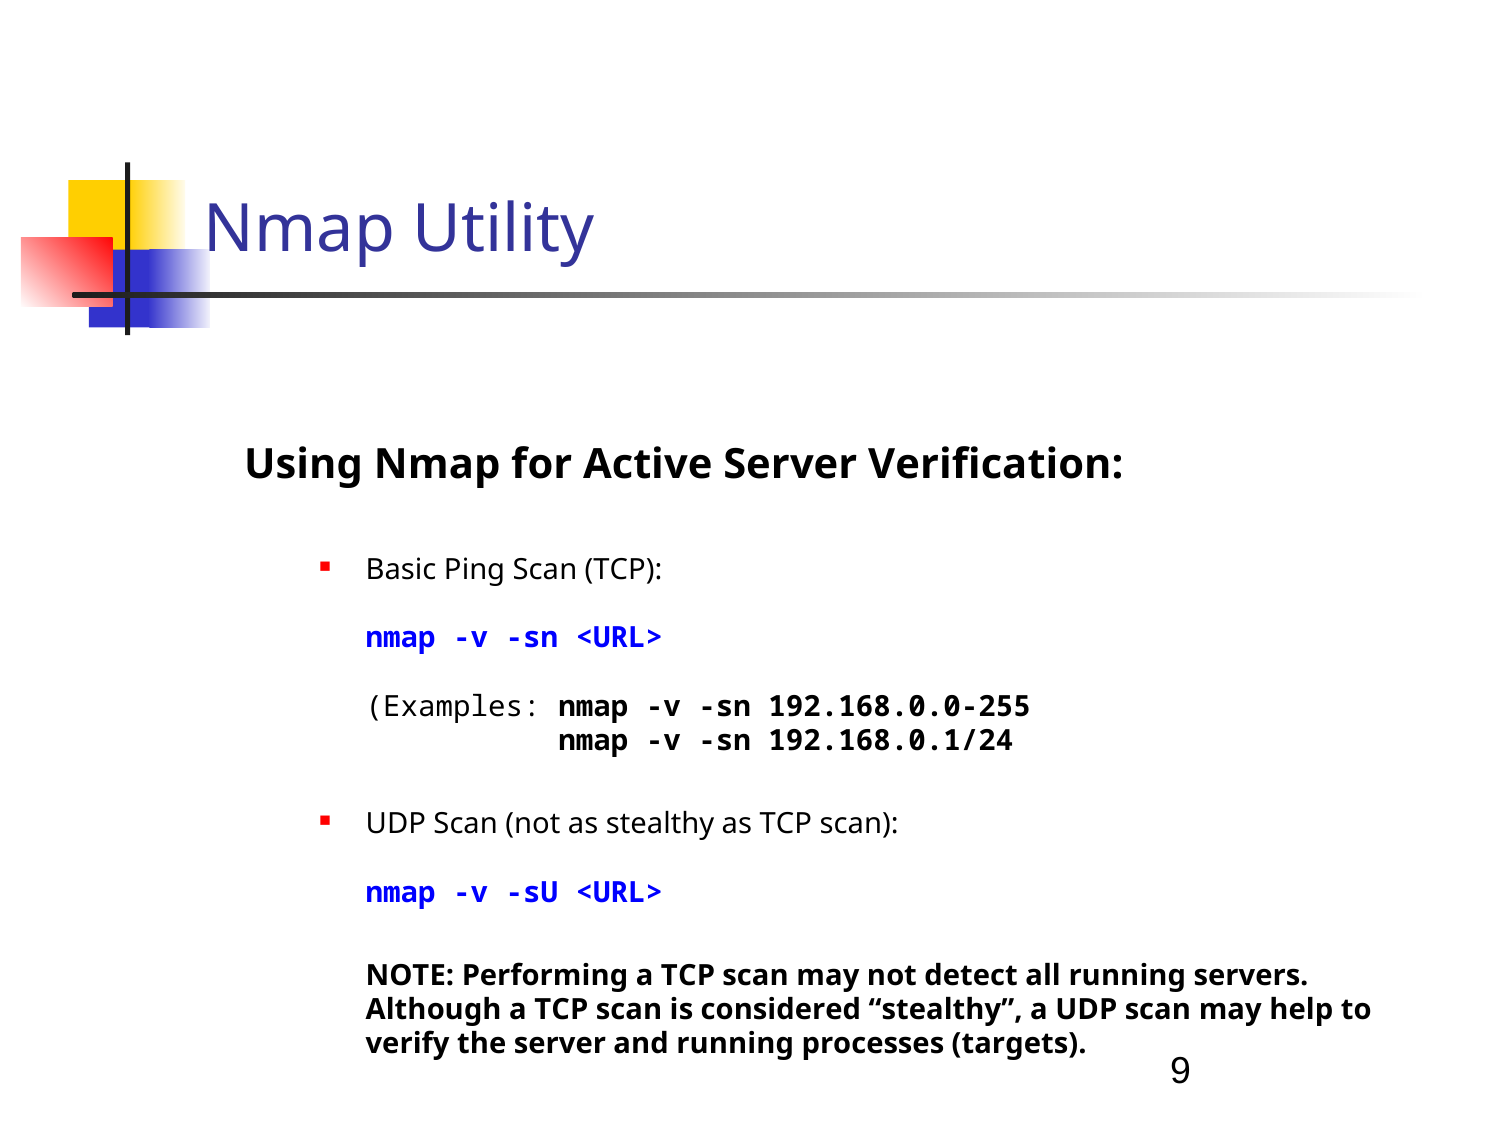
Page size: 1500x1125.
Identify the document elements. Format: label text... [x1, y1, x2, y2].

title Nmap Utility [188, 35, 1468, 276]
list Using Nmap for Active Server Verification: Basic Ping Scan (TCP): nmap -v -sn <URL> (Examples: nmap -v -sn 192.168.0.0-255 nmap -v -sn 192.168.0.1/24 UDP Scan (not as stealthy as TCP scan): nmap -v -sU <URL> NOTE: Performing a TCP scan may not detect all running servers. Although a TCP scan is considered “stealthy”, a UDP scan may help to verify the server and running processes (targets). [229, 365, 1434, 1034]
